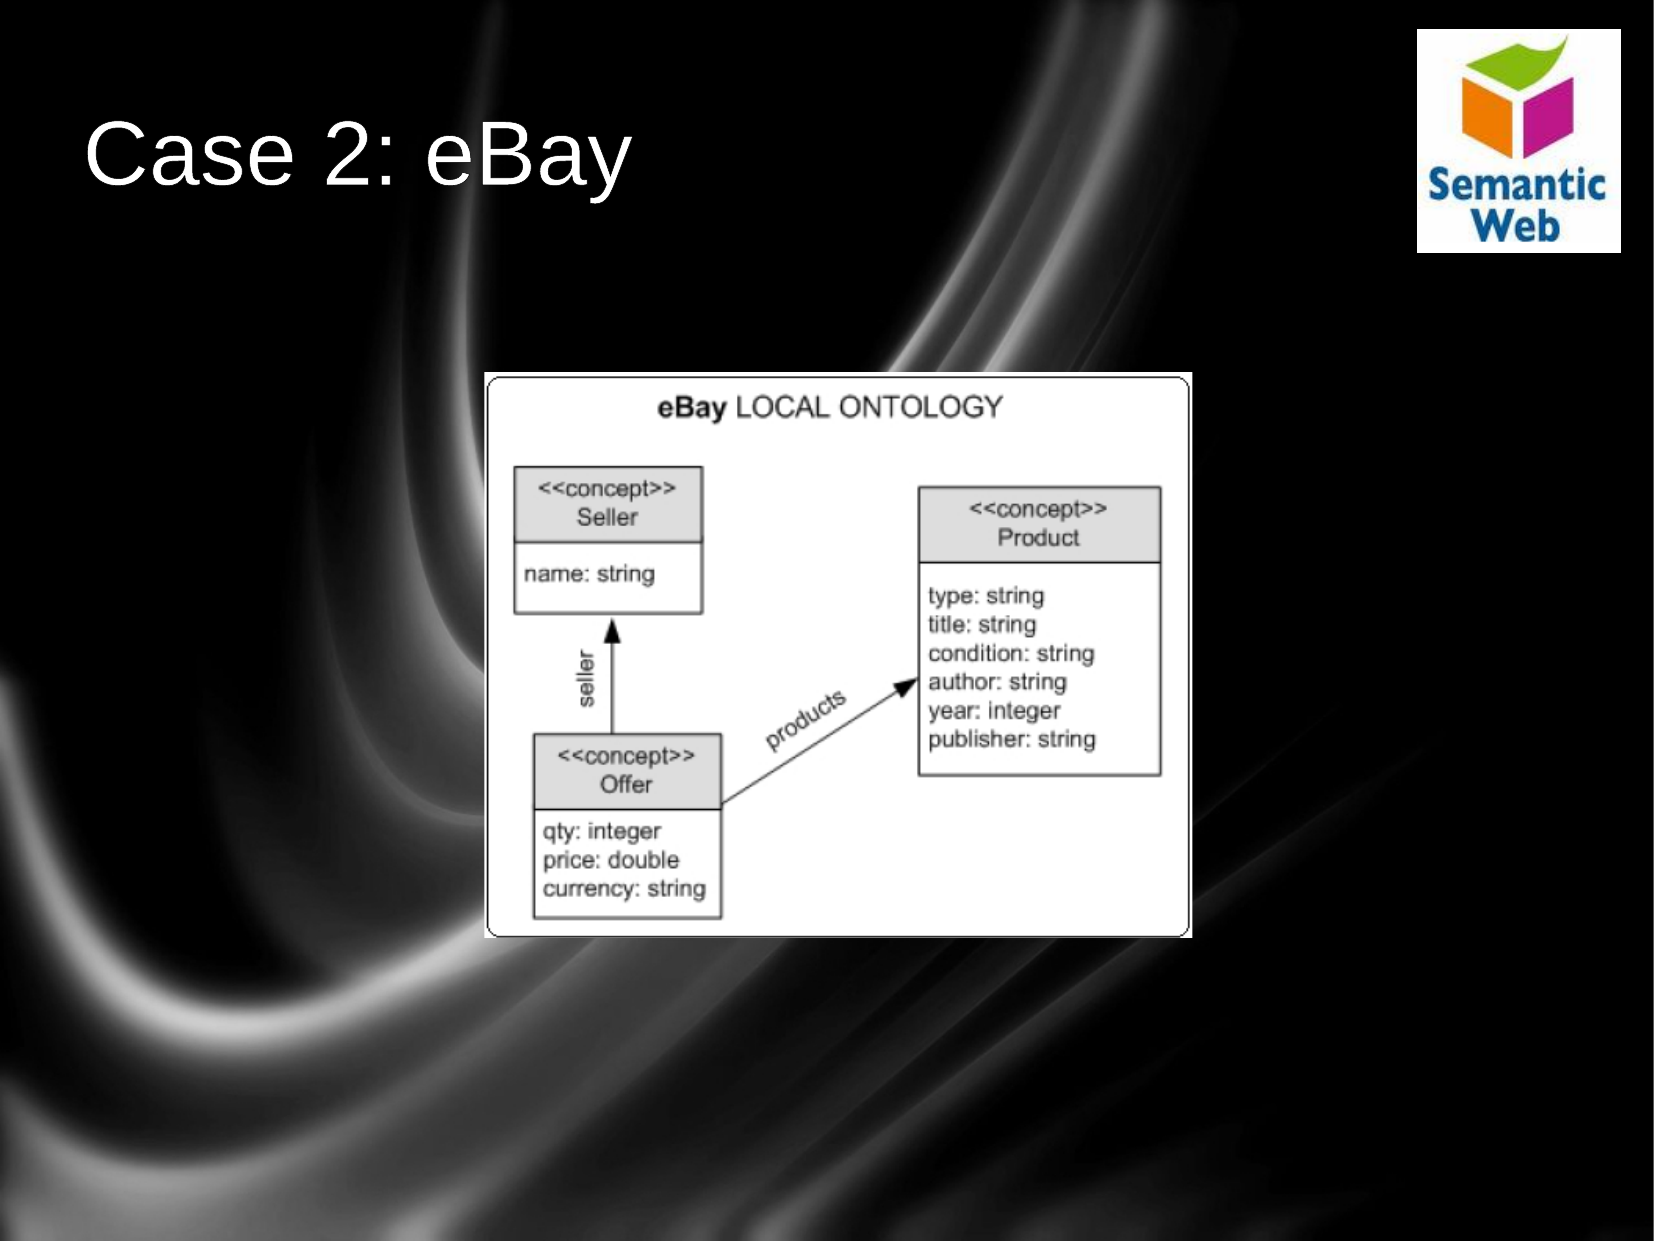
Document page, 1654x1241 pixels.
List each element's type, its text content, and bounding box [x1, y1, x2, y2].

picture [0, 0, 1654, 1241]
title Case 2: eBay [82, 49, 1359, 257]
